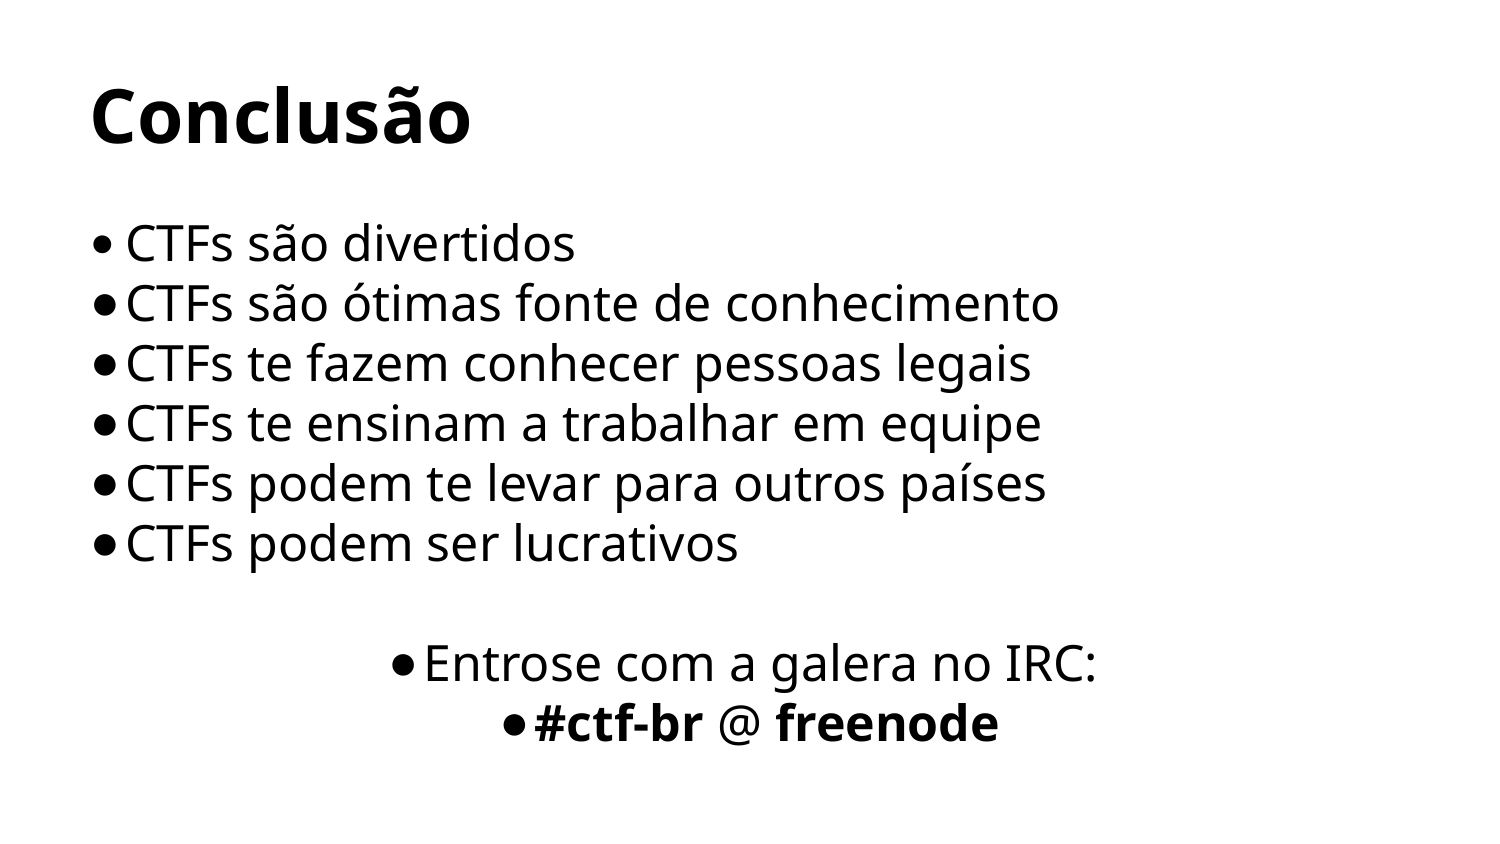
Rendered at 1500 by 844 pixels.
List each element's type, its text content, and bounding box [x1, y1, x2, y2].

text_box CTFs são divertidos CTFs são ótimas fonte de conhecimento CTFs te fazem conhecer pessoas legais CTFs te ensinam a trabalhar em equipe CTFs podem te levar para outros países CTFs podem ser lucrativos Entrose com a galera no IRC: #ctf-br @ freenode [75, 196, 1425, 808]
text_box Conclusão [75, 33, 1425, 174]
